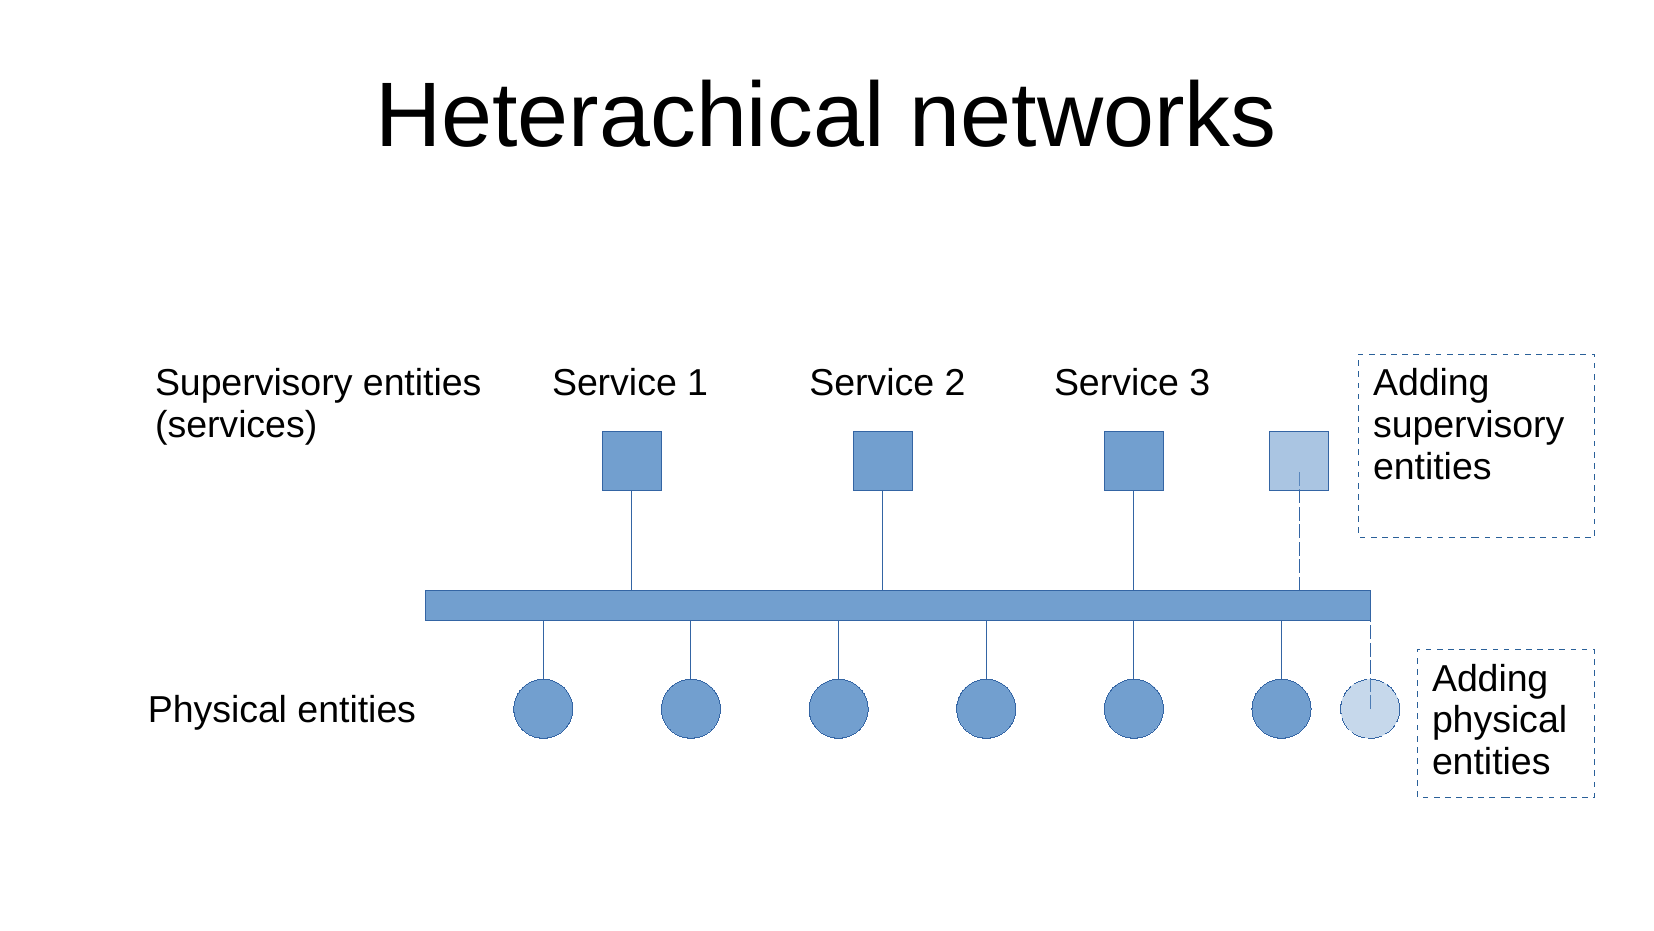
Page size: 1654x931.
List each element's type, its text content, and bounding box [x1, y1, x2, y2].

text_box Service 1 [537, 354, 724, 412]
text_box Adding physical entities [1417, 649, 1595, 798]
title Heterachical networks [82, 37, 1571, 193]
text_box [1269, 431, 1329, 491]
text_box [602, 431, 662, 491]
text_box [1251, 679, 1312, 739]
text_box Adding supervisory entities [1358, 354, 1595, 538]
text_box [1340, 679, 1400, 739]
text_box [1104, 431, 1164, 491]
text_box [956, 679, 1016, 739]
text_box [661, 679, 721, 739]
text_box Supervisory entities (services) [140, 354, 507, 454]
text_box [809, 679, 869, 739]
text_box [425, 590, 1371, 621]
text_box Service 3 [1039, 354, 1226, 412]
text_box Physical entities [133, 681, 432, 739]
text_box [513, 679, 573, 739]
text_box [853, 431, 913, 491]
text_box [1104, 679, 1164, 739]
text_box Service 2 [794, 354, 981, 412]
